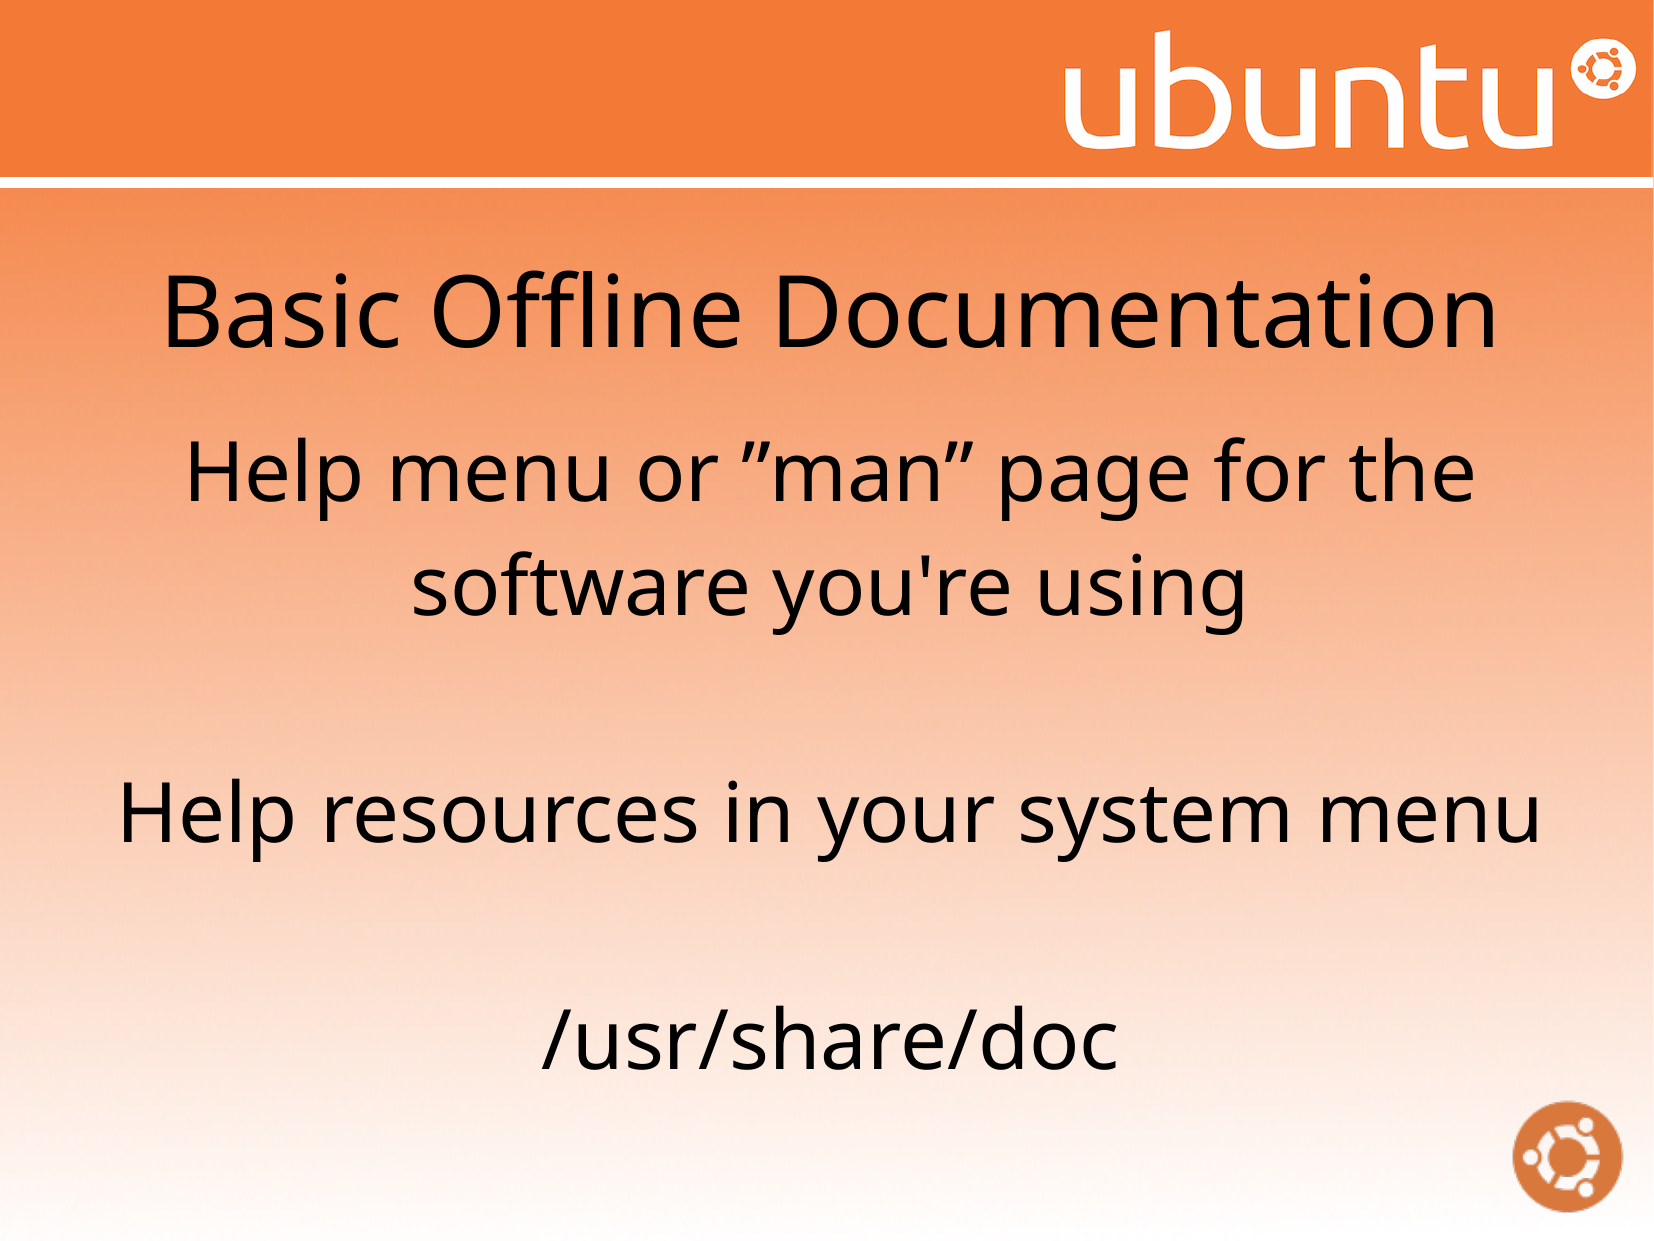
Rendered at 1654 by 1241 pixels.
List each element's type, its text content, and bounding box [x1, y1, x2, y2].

picture [0, 0, 1654, 1241]
subtitle Help menu or ”man” page for the software you're using Help resources in your system menu /usr/share/doc [86, 343, 1576, 1163]
title Basic Offline Documentation [86, 205, 1576, 343]
